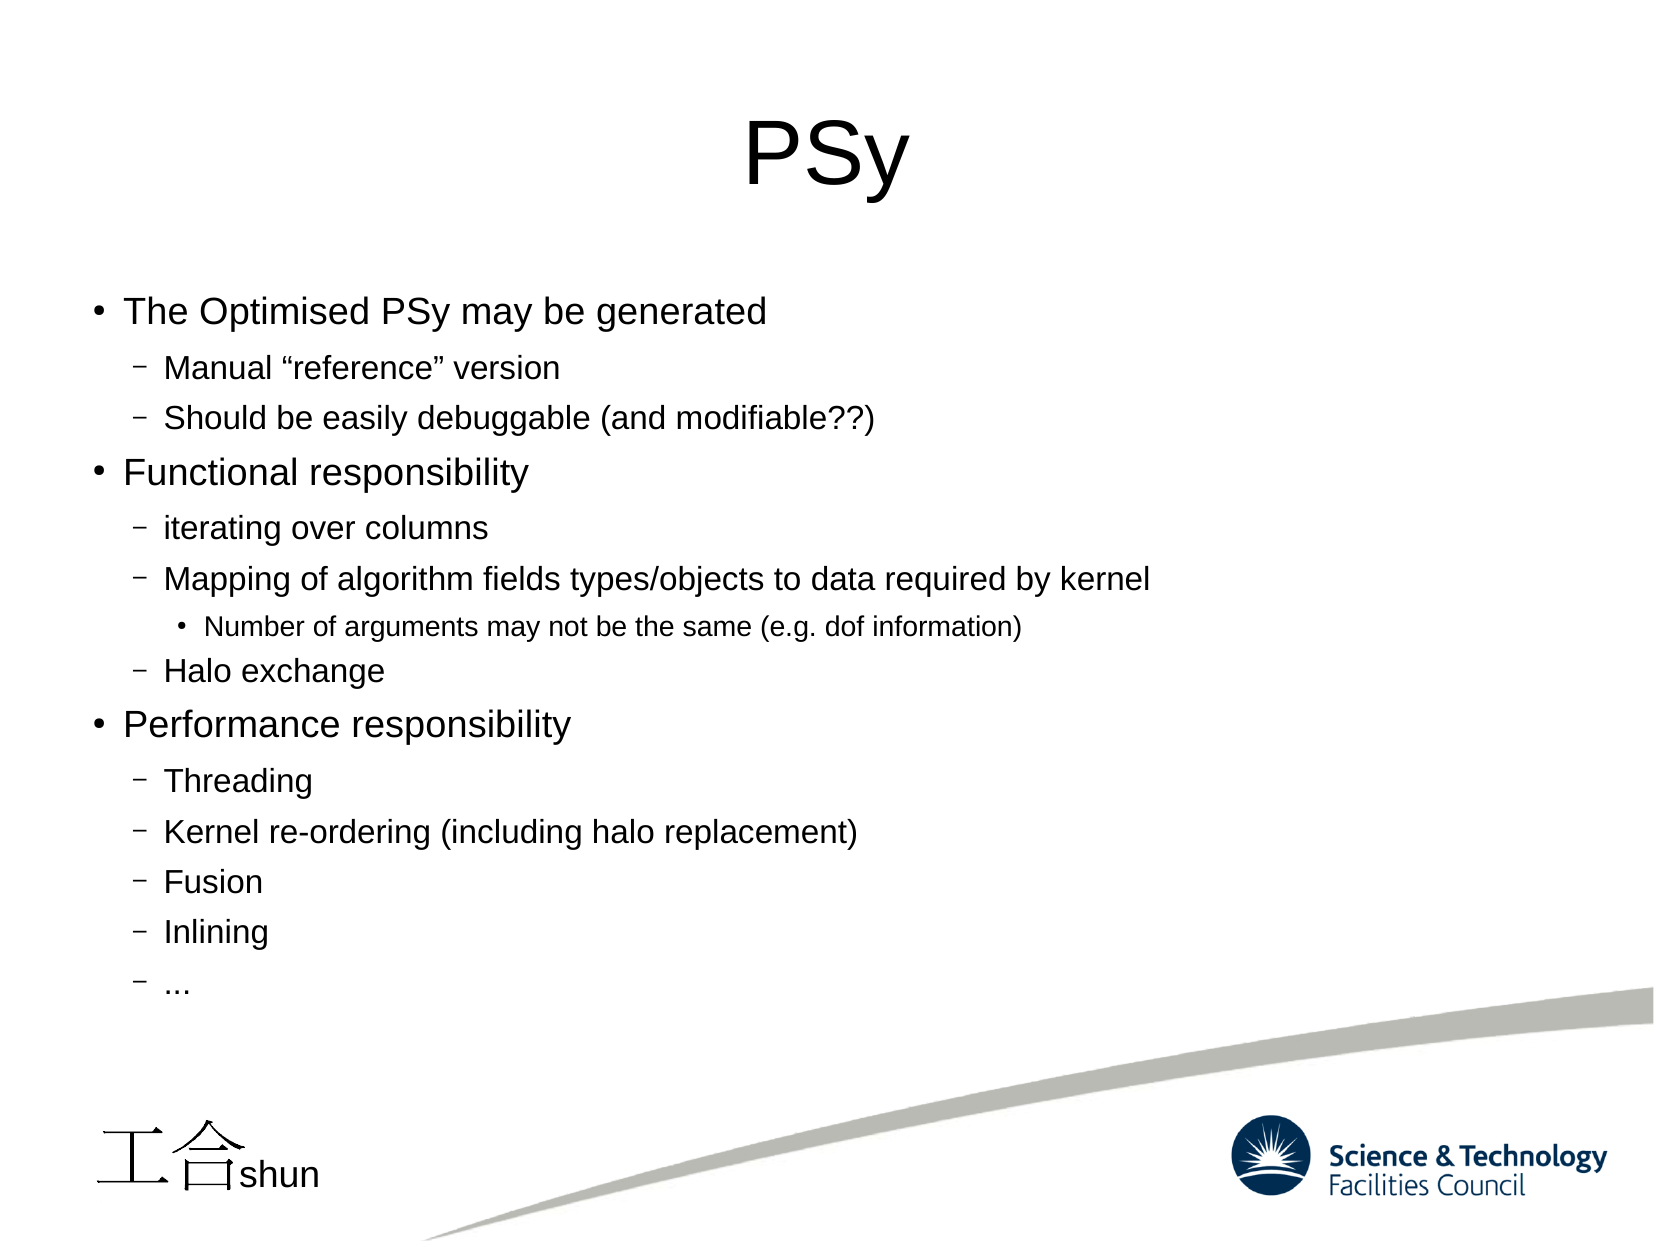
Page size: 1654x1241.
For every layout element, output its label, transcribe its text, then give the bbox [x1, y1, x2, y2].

picture [80, 1110, 278, 1211]
picture [410, 986, 1654, 1241]
list The Optimised PSy may be generated Manual “reference” version Should be easily debuggable (and modifiable??) Functional responsibility iterating over columns Mapping of algorithm fields types/objects to data required by kernel Number of arguments may not be the same (e.g. dof information) Halo exchange Performance responsibility Threading Kernel re-ordering (including halo replacement) Fusion Inlining ... [82, 290, 1538, 1010]
title PSy [82, 49, 1571, 257]
